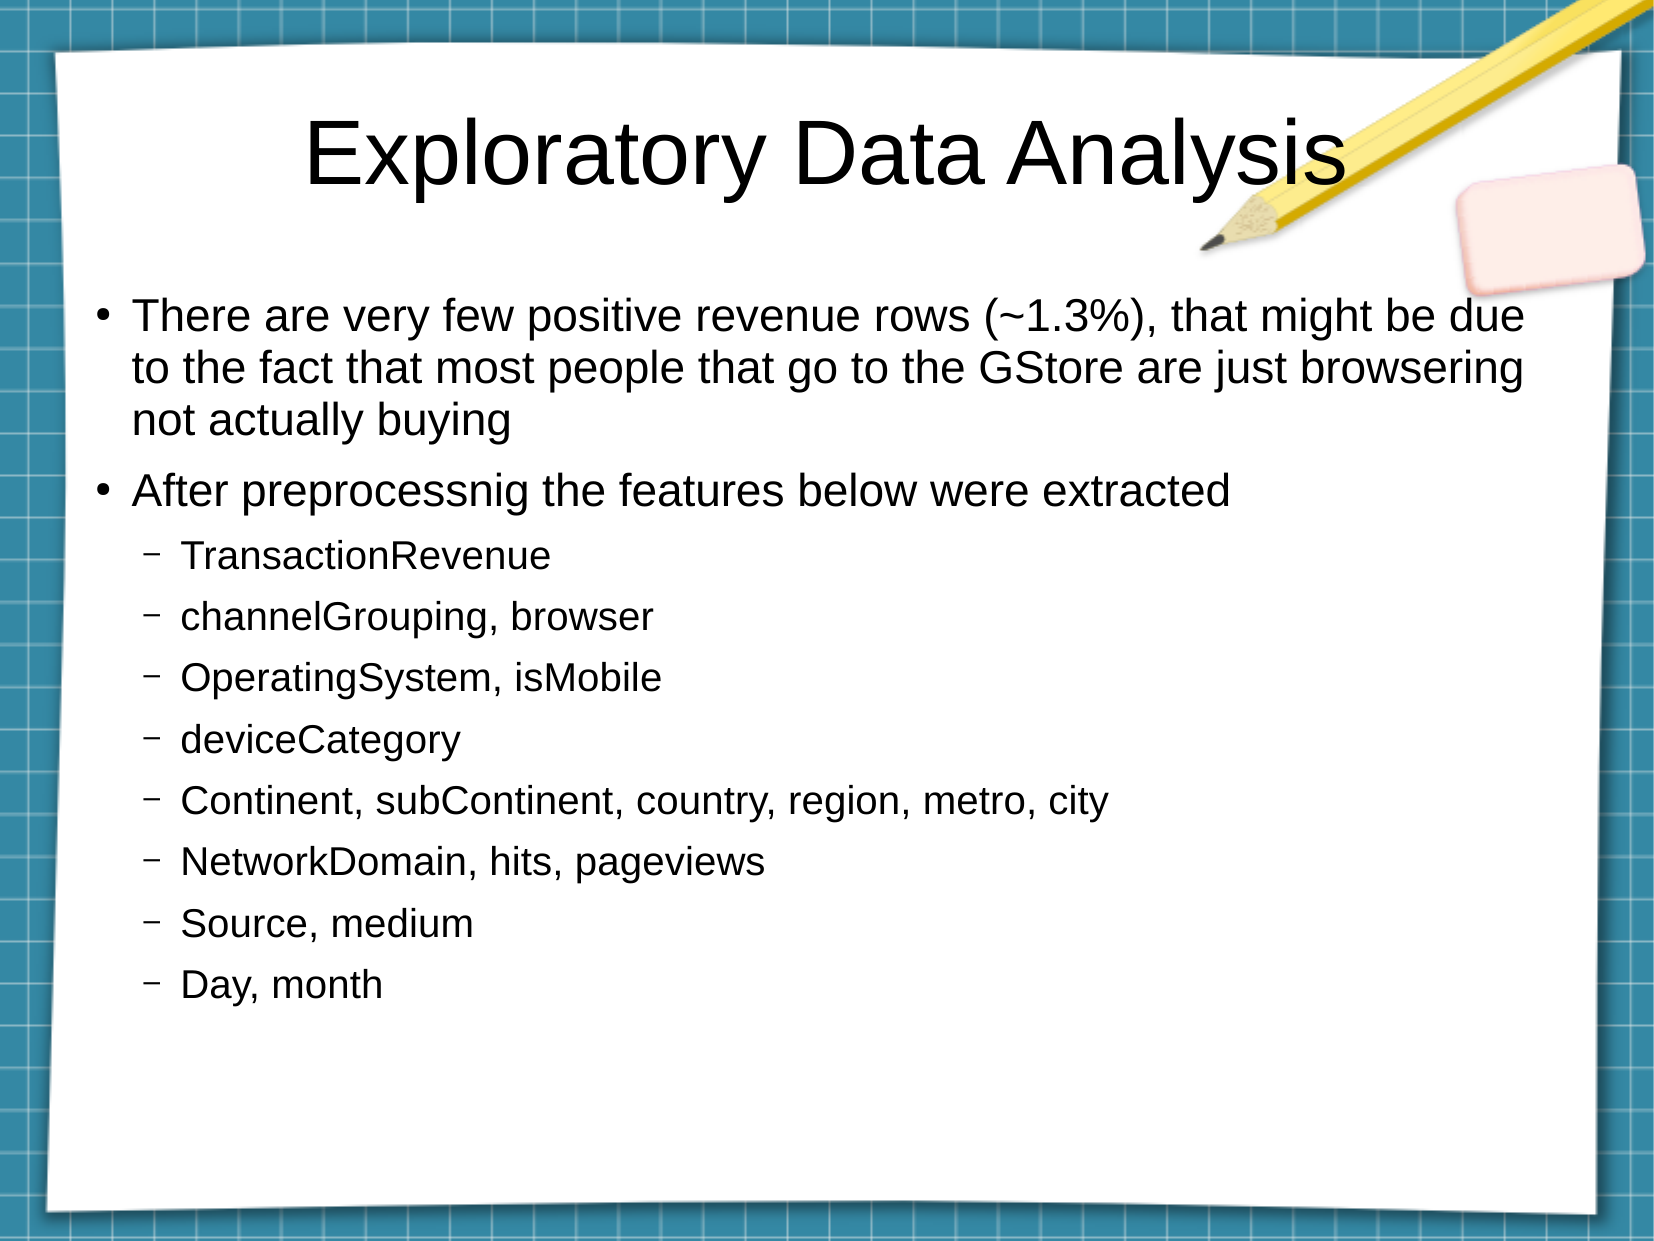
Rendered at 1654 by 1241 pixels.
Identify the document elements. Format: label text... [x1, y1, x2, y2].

list There are very few positive revenue rows (~1.3%), that might be due to the fact that most people that go to the GStore are just browsering not actually buying After preprocessnig the features below were extracted TransactionRevenue channelGrouping, browser OperatingSystem, isMobile deviceCategory Continent, subContinent, country, region, metro, city NetworkDomain, hits, pageviews Source, medium Day, month [82, 290, 1571, 1010]
picture [0, 0, 1654, 1241]
title Exploratory Data Analysis [82, 49, 1571, 257]
